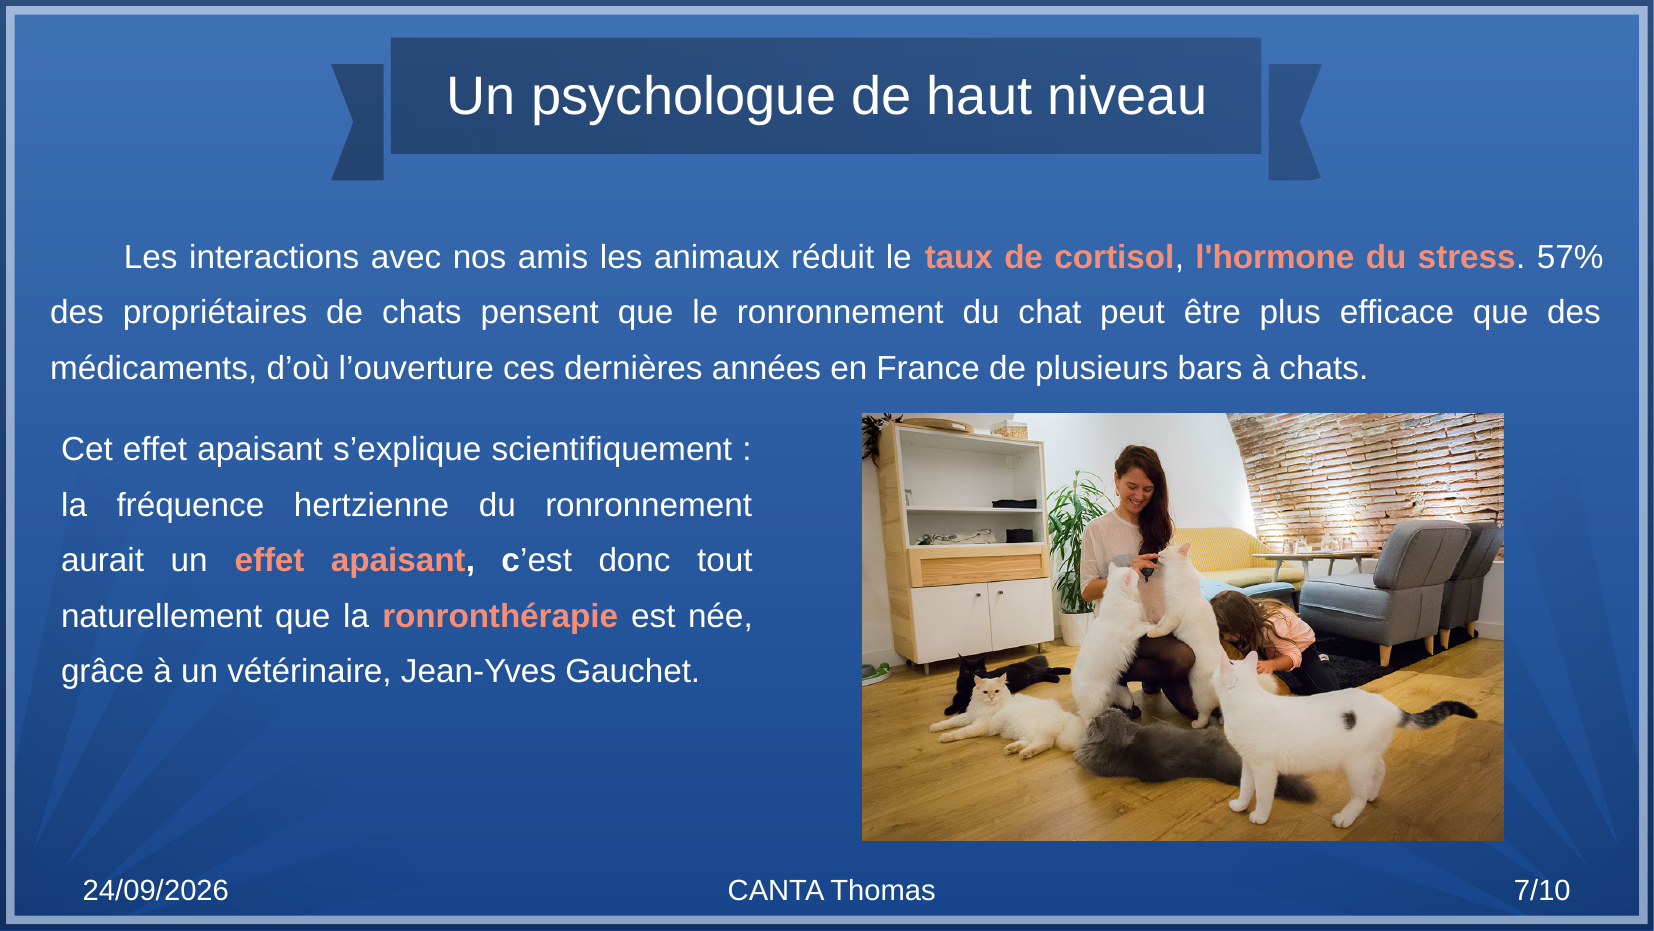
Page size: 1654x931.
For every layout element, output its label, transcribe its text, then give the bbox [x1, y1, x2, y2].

text_box Un psychologue de haut niveau [391, 37, 1264, 154]
picture [862, 450, 1504, 841]
text_box Cet effet apaisant s’explique scientifiquement : la fréquence hertzienne du ronronnement aurait un effet apaisant, c’est donc tout naturellement que la ronronthérapie est née, grâce à un vétérinaire, Jean-Yves Gauchet. [46, 405, 768, 910]
text_box Les interactions avec nos amis les animaux réduit le taux de cortisol, l'hormone du stress. 57% des propriétaires de chats pensent que le ronronnement du chat peut être plus efficace que des médicaments, d’où l’ouverture ces dernières années en France de plusieurs bars à chats. [35, 212, 1619, 450]
